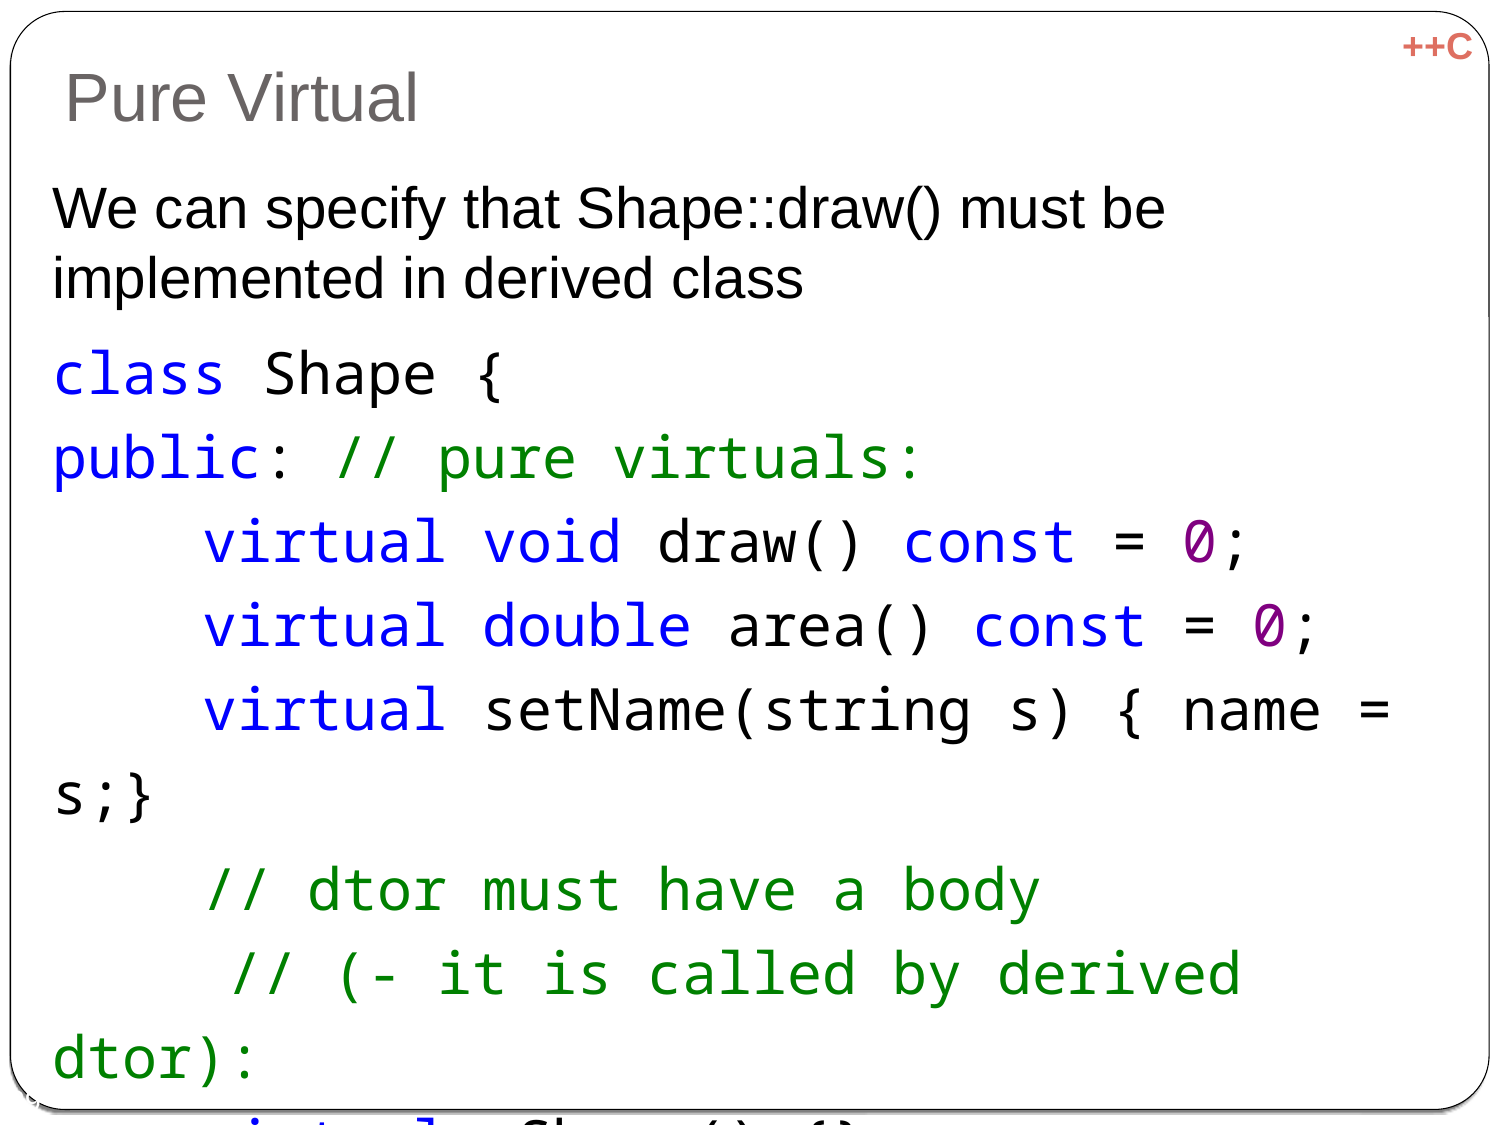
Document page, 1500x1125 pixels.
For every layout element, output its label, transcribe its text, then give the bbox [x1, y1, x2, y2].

title Pure Virtual [50, 45, 1450, 150]
slide_number <number> [0, 1074, 50, 1125]
list We can specify that Shape::draw() must be implemented in derived class class Shape { public: // pure virtuals: virtual void draw() const = 0; virtual double area() const = 0; virtual setName(string s) { name = s;} // dtor must have a body // (- it is called by derived dtor): virtual ~Shape() {} }; [37, 162, 1463, 1088]
